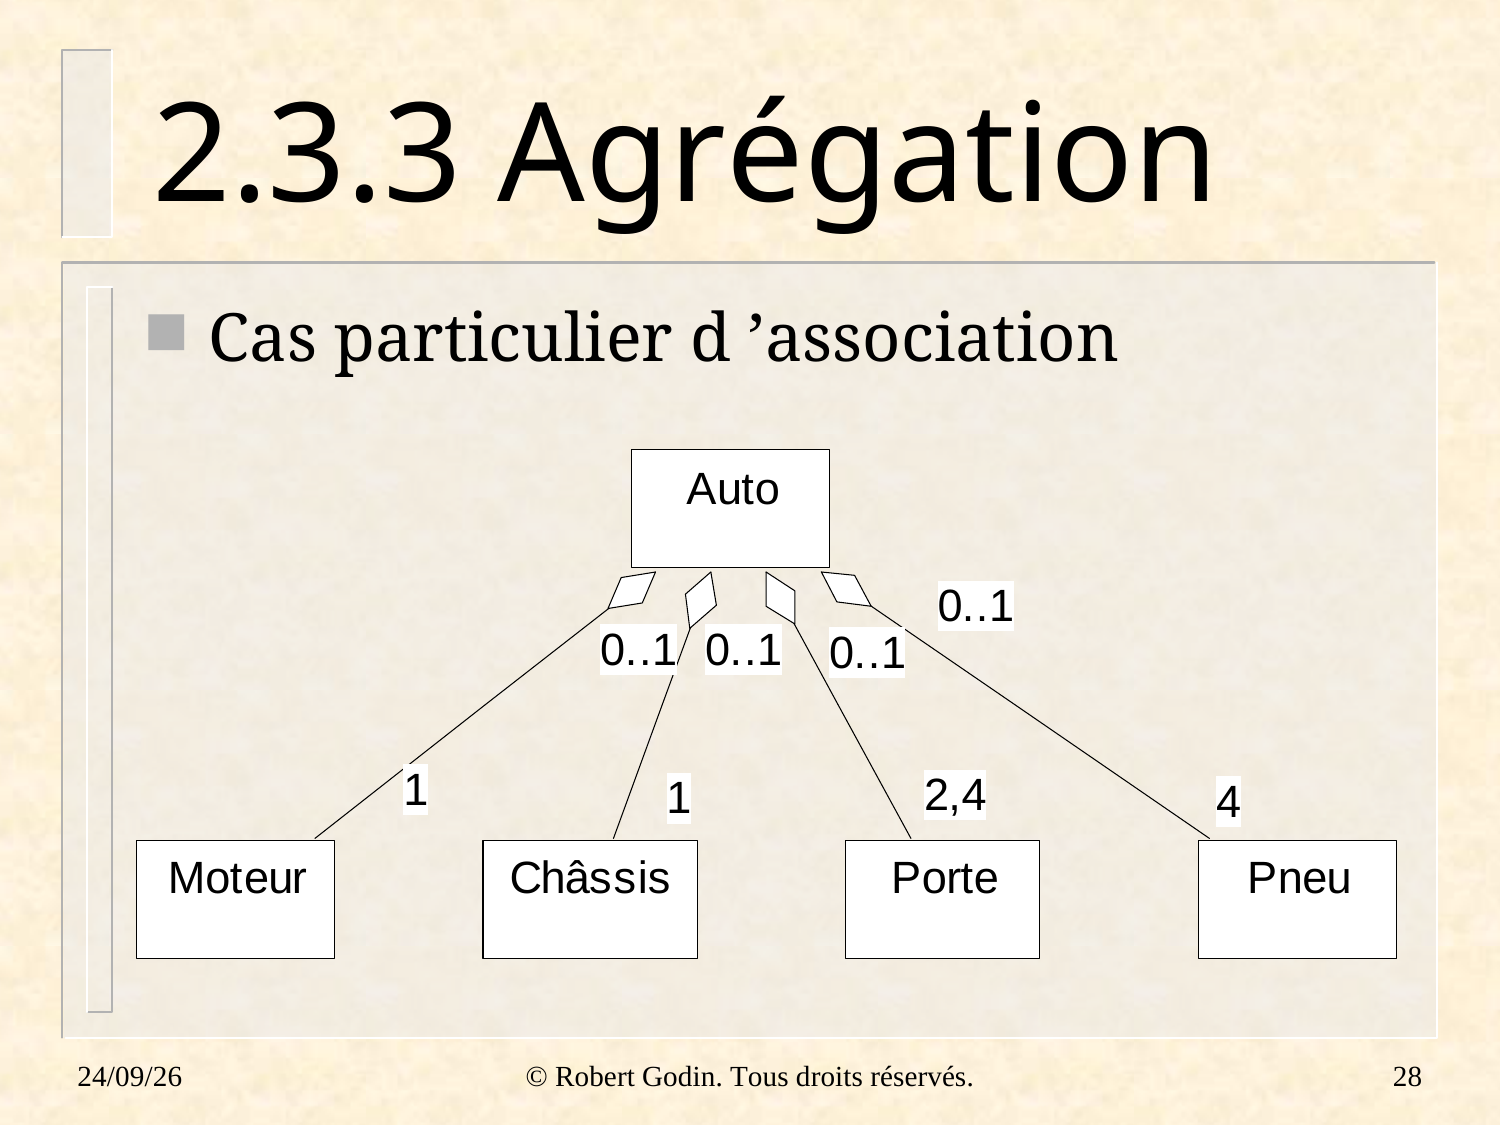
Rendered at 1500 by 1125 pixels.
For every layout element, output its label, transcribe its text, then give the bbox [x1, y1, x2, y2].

text_box © Robert Godin. Tous droits réservés. [512, 1037, 988, 1113]
chart [75, 425, 1463, 989]
list Cas particulier d ’association [137, 287, 1413, 425]
text_box <number> [1125, 1037, 1438, 1113]
picture [0, 0, 1500, 1125]
title 2.3.3 Agrégation [137, 56, 1413, 238]
text_box 31/05/21 [62, 1037, 376, 1113]
